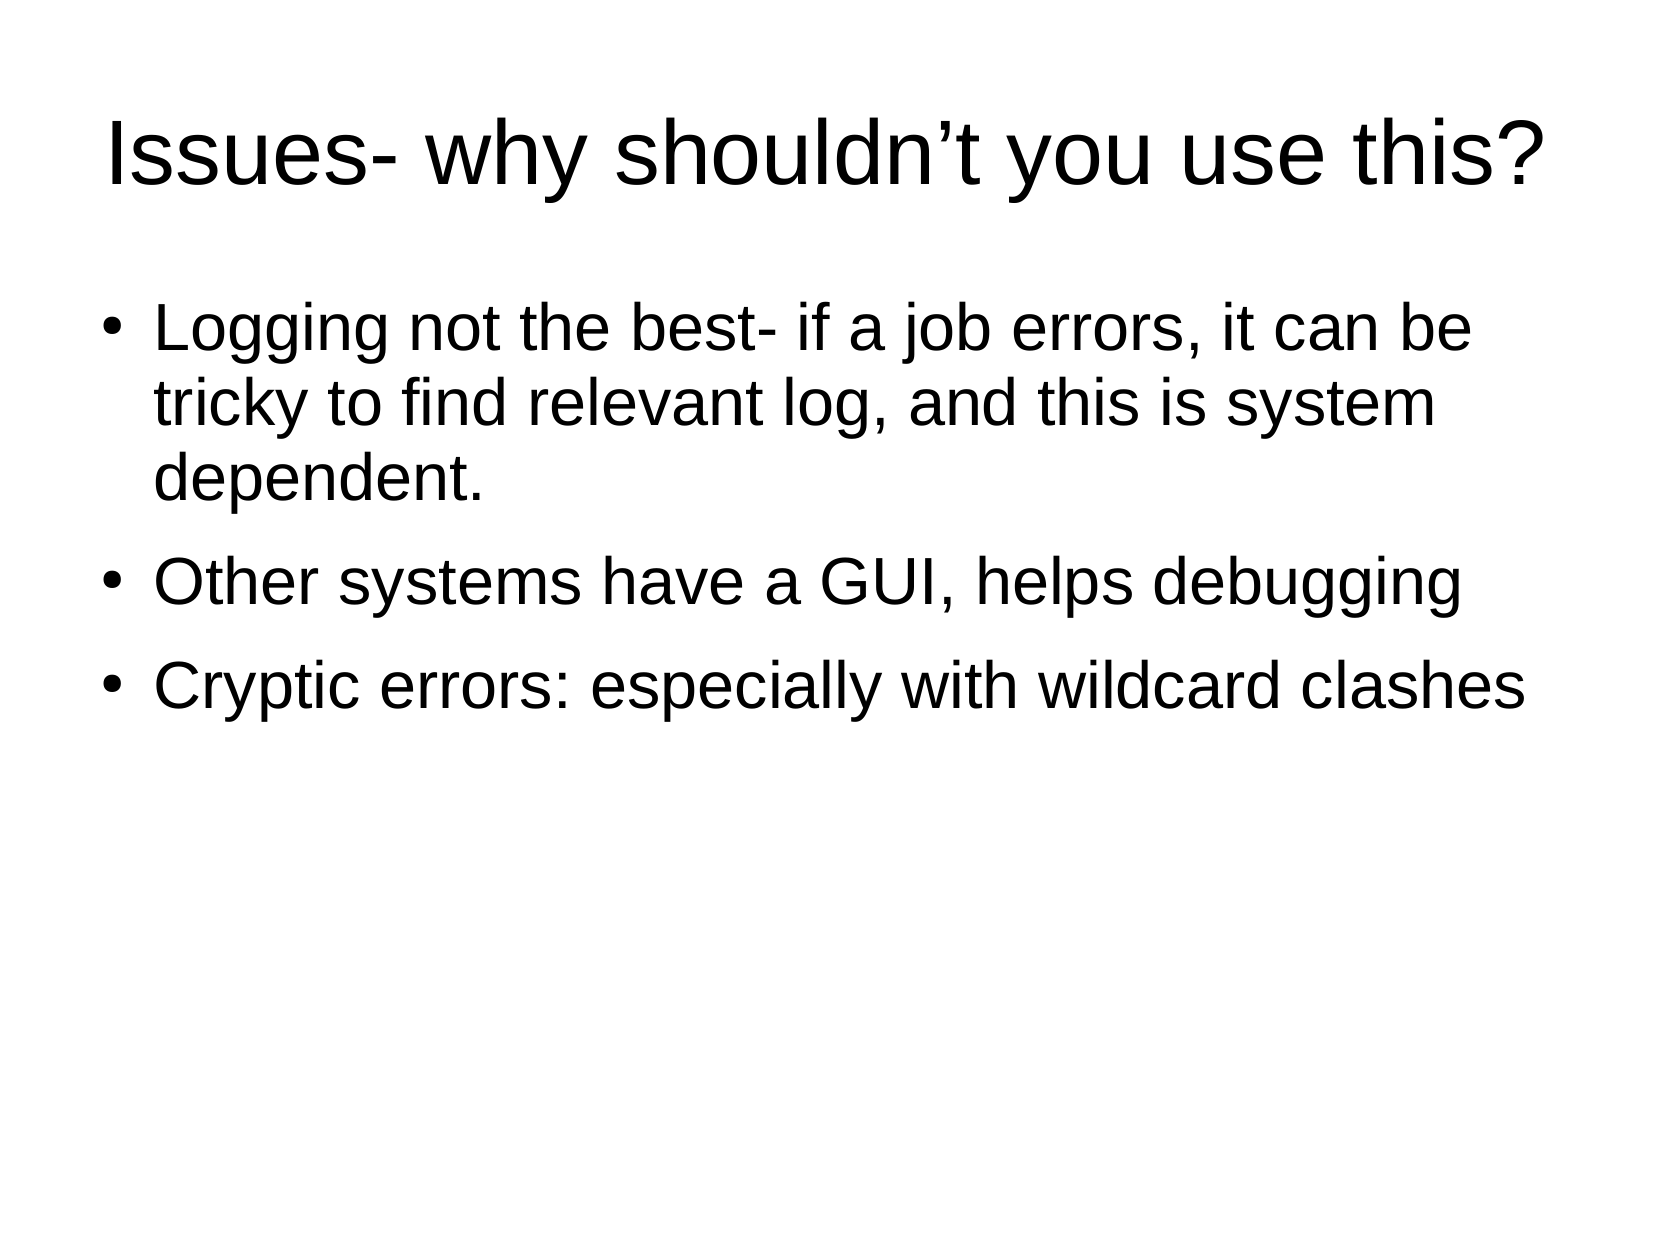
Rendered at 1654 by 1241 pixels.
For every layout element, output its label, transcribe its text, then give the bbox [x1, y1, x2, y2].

title Issues- why shouldn’t you use this? [82, 49, 1571, 257]
list Logging not the best- if a job errors, it can be tricky to find relevant log, and this is system dependent. Other systems have a GUI, helps debugging Cryptic errors: especially with wildcard clashes [82, 290, 1571, 1010]
